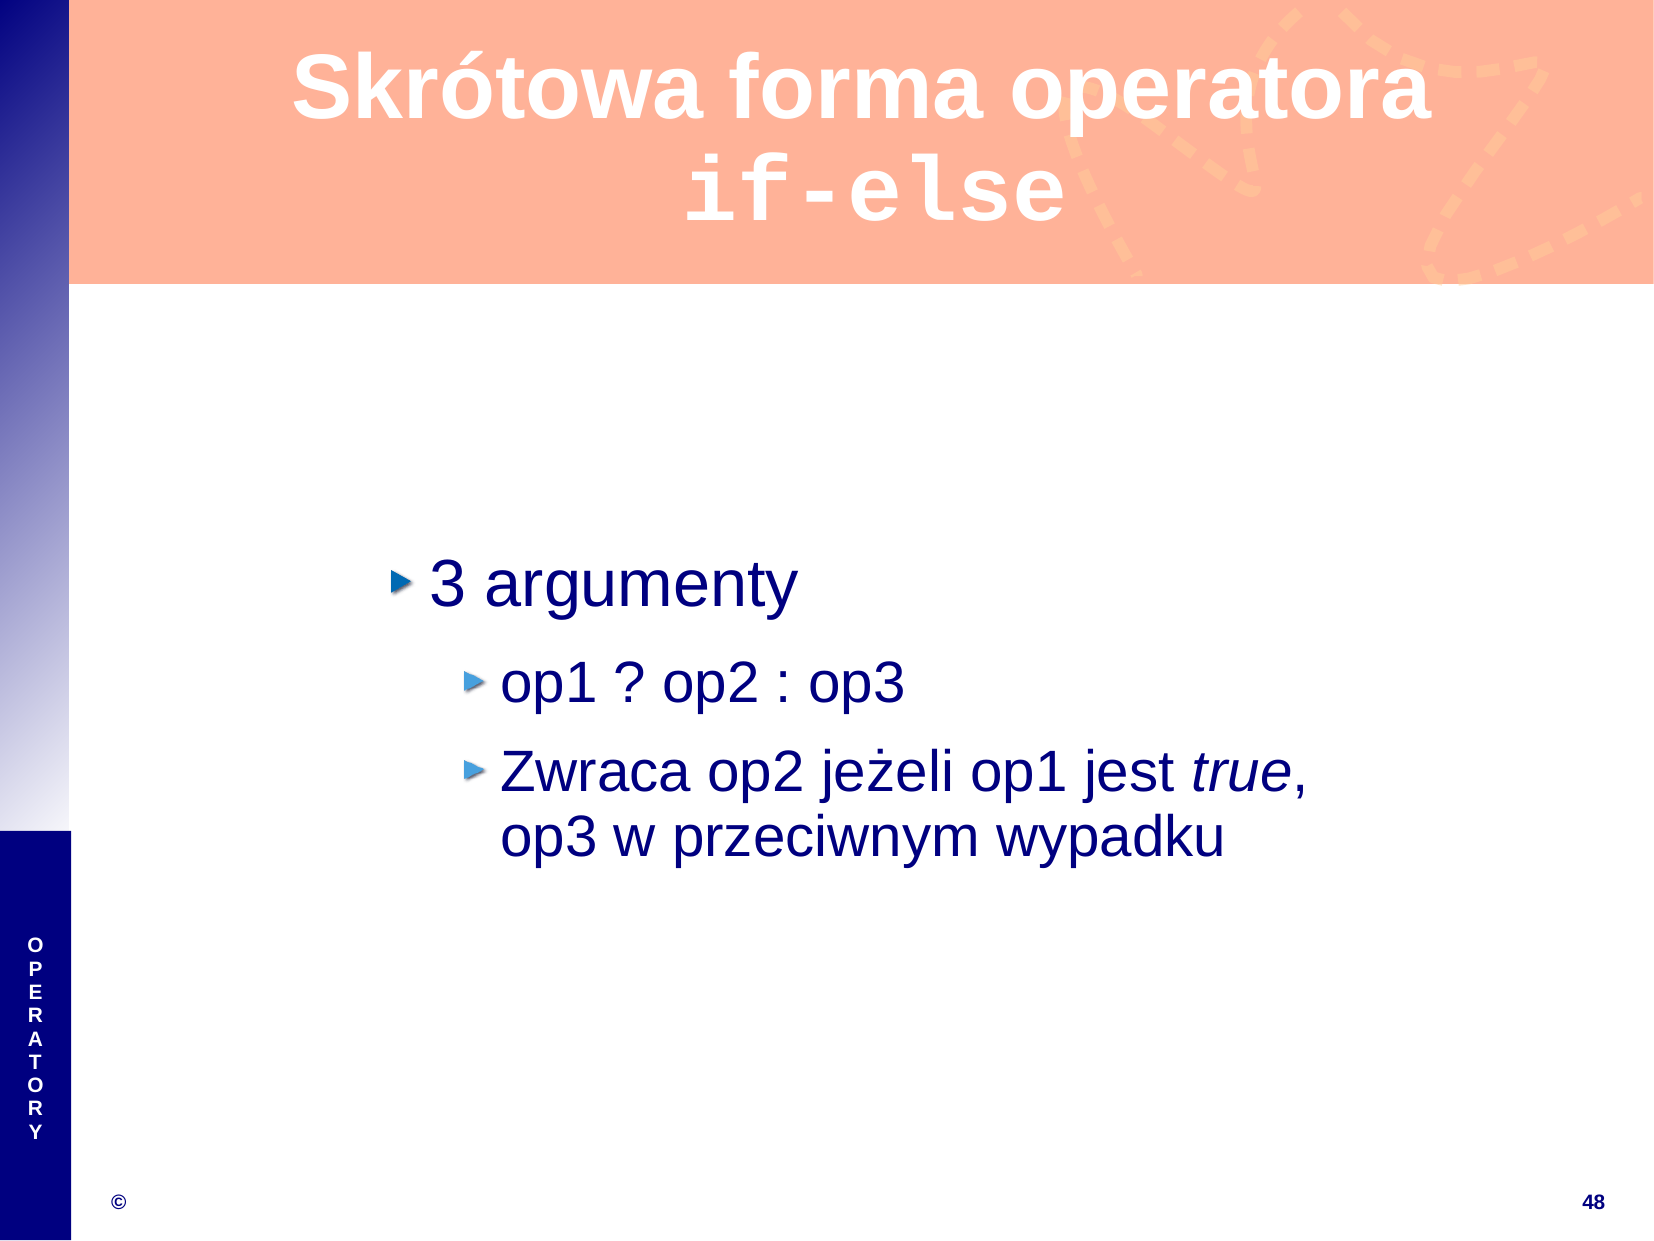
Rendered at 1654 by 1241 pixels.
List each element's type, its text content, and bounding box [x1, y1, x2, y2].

list 3 argumenty op1 ? op2 : op3 Zwraca op2 jeżeli op1 jest true, op3 w przeciwnym wypadku [358, 545, 1366, 868]
title Skrótowa forma operatora if-else [108, 35, 1617, 249]
text_box O P E R A T O R Y [0, 830, 71, 1241]
